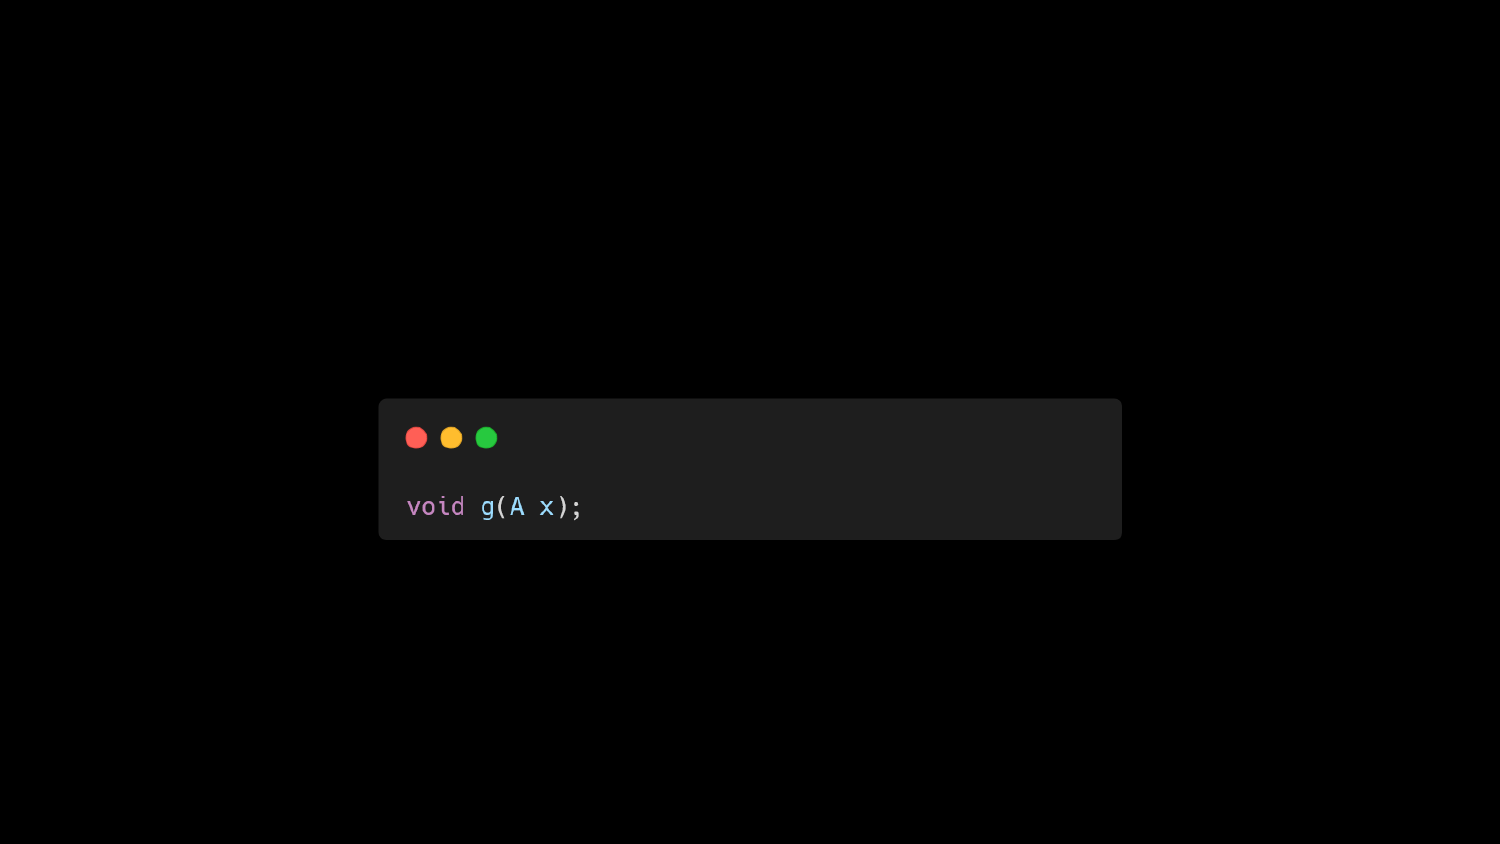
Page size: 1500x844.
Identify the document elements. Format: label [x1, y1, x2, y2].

picture [280, 300, 1220, 639]
